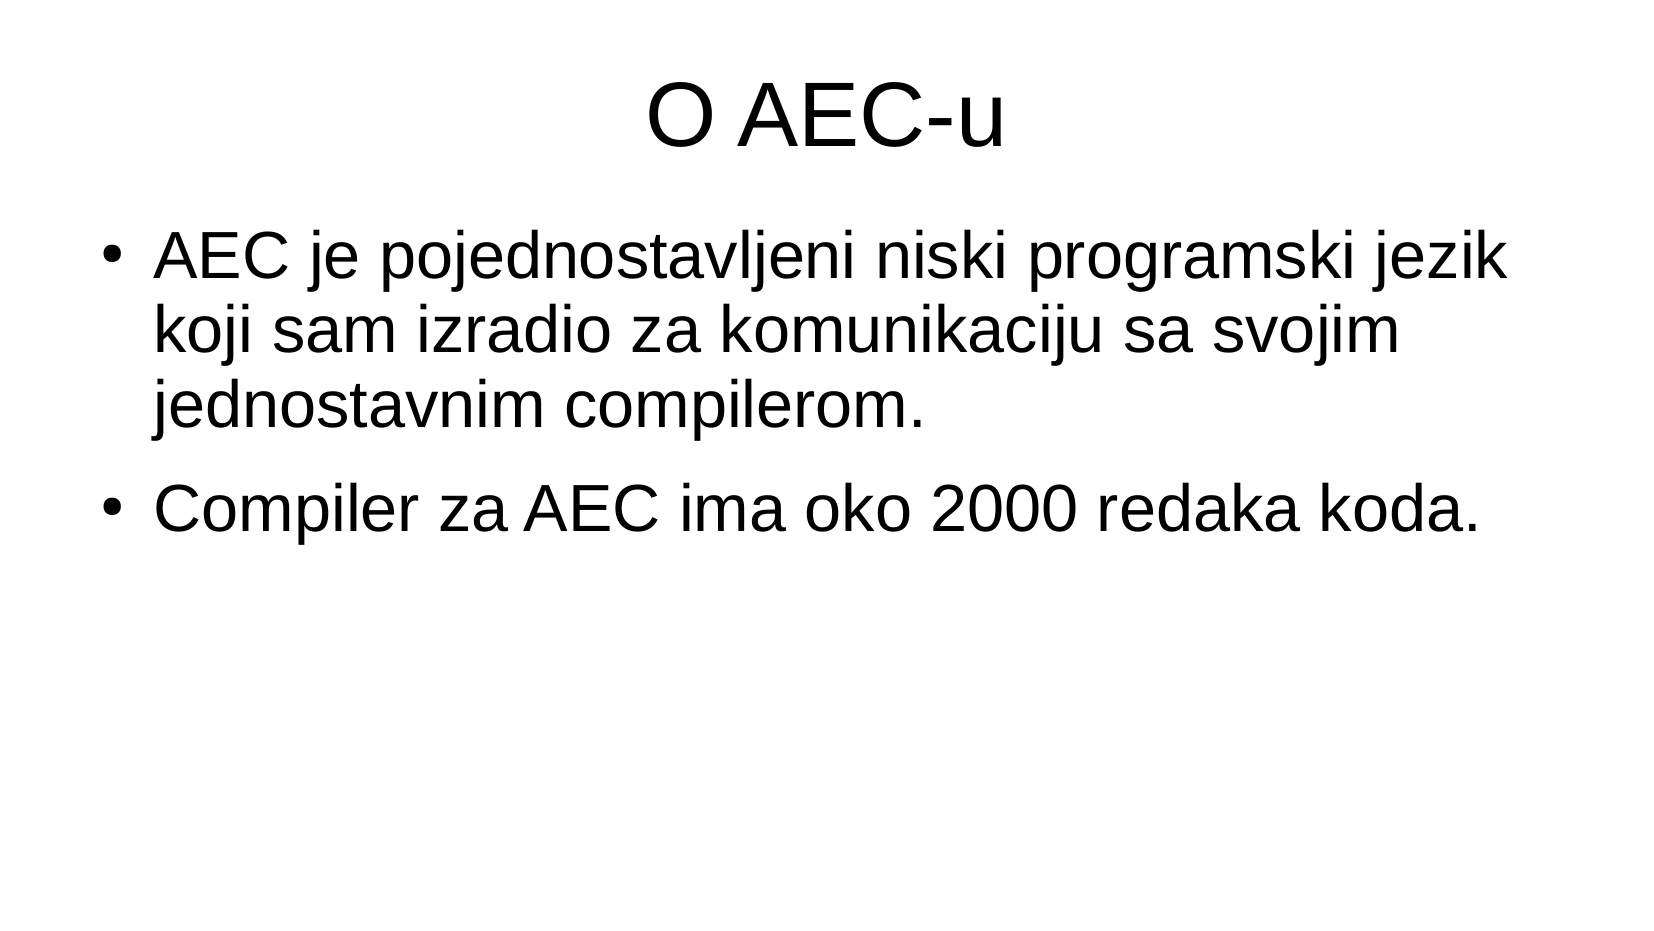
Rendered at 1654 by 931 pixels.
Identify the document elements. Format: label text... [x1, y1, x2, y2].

list AEC je pojednostavljeni niski programski jezik koji sam izradio za komunikaciju sa svojim jednostavnim compilerom. Compiler za AEC ima oko 2000 redaka koda. [82, 217, 1571, 758]
title O AEC-u [82, 37, 1571, 193]
